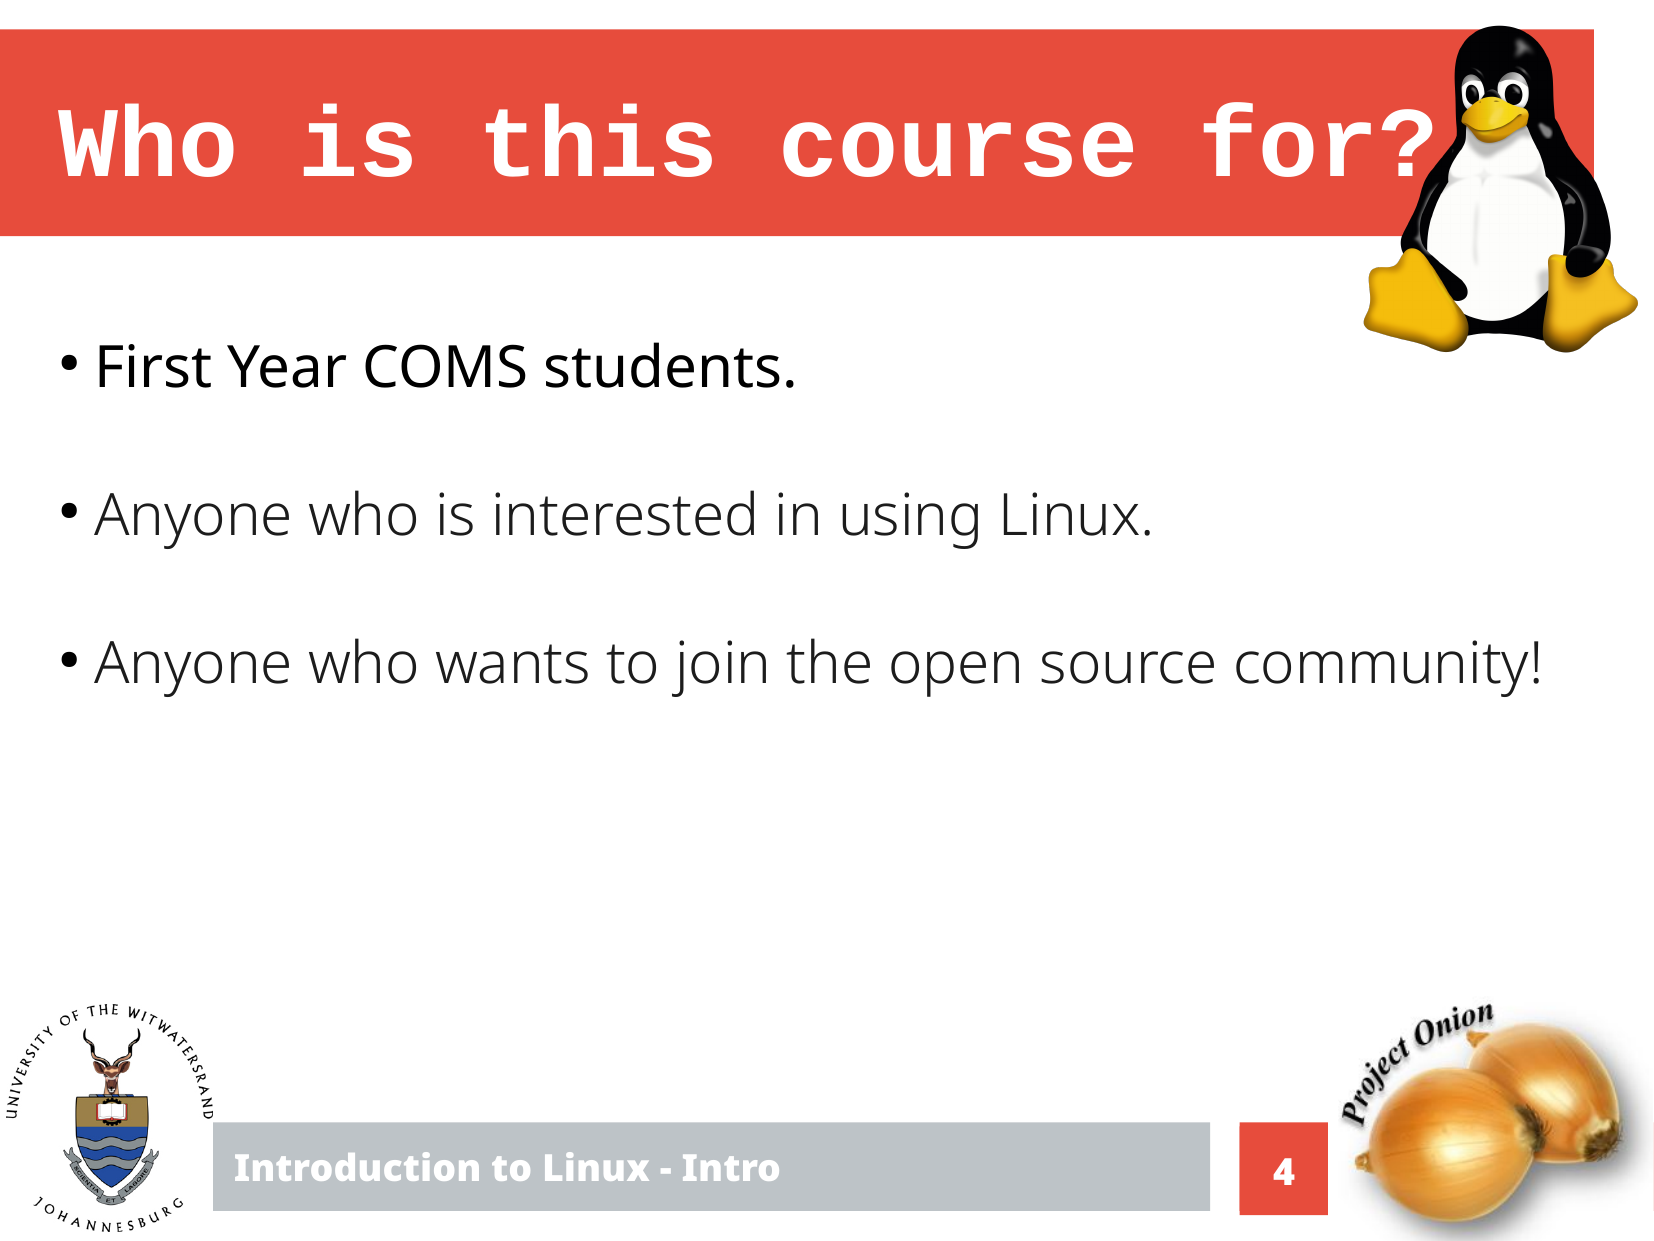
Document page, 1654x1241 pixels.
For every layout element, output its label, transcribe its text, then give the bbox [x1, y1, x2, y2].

picture [1345, 4, 1653, 367]
title Who is this course for? [58, 59, 1594, 207]
picture [6, 1004, 213, 1232]
subtitle First Year COMS students. Anyone who is interested in using Linux. Anyone who wants to join the open source community! [58, 324, 1565, 1093]
picture [1328, 986, 1653, 1241]
